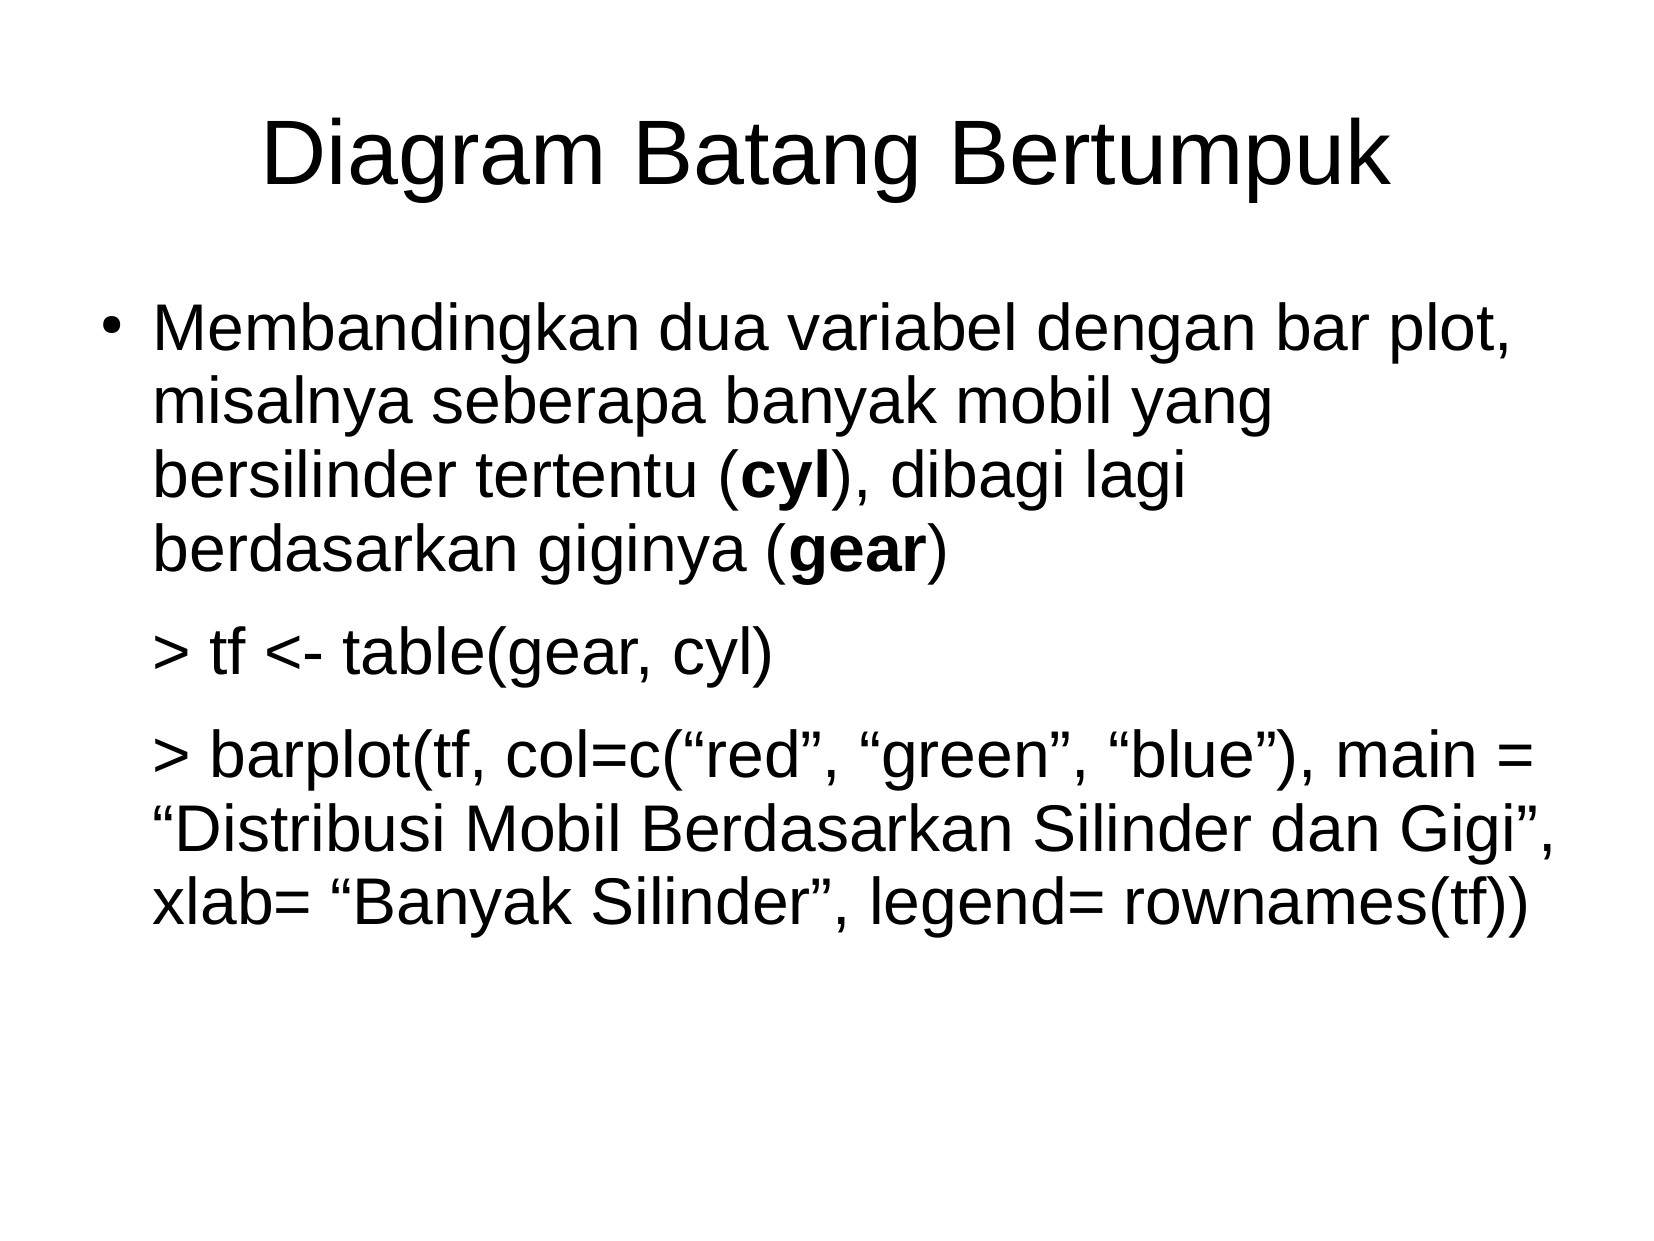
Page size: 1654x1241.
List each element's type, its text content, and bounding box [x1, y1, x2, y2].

title Diagram Batang Bertumpuk [82, 49, 1571, 257]
list Membandingkan dua variabel dengan bar plot, misalnya seberapa banyak mobil yang bersilinder tertentu (cyl), dibagi lagi berdasarkan giginya (gear) > tf <- table(gear, cyl) > barplot(tf, col=c(“red”, “green”, “blue”), main = “Distribusi Mobil Berdasarkan Silinder dan Gigi”, xlab= “Banyak Silinder”, legend= rownames(tf)) [82, 290, 1571, 1010]
